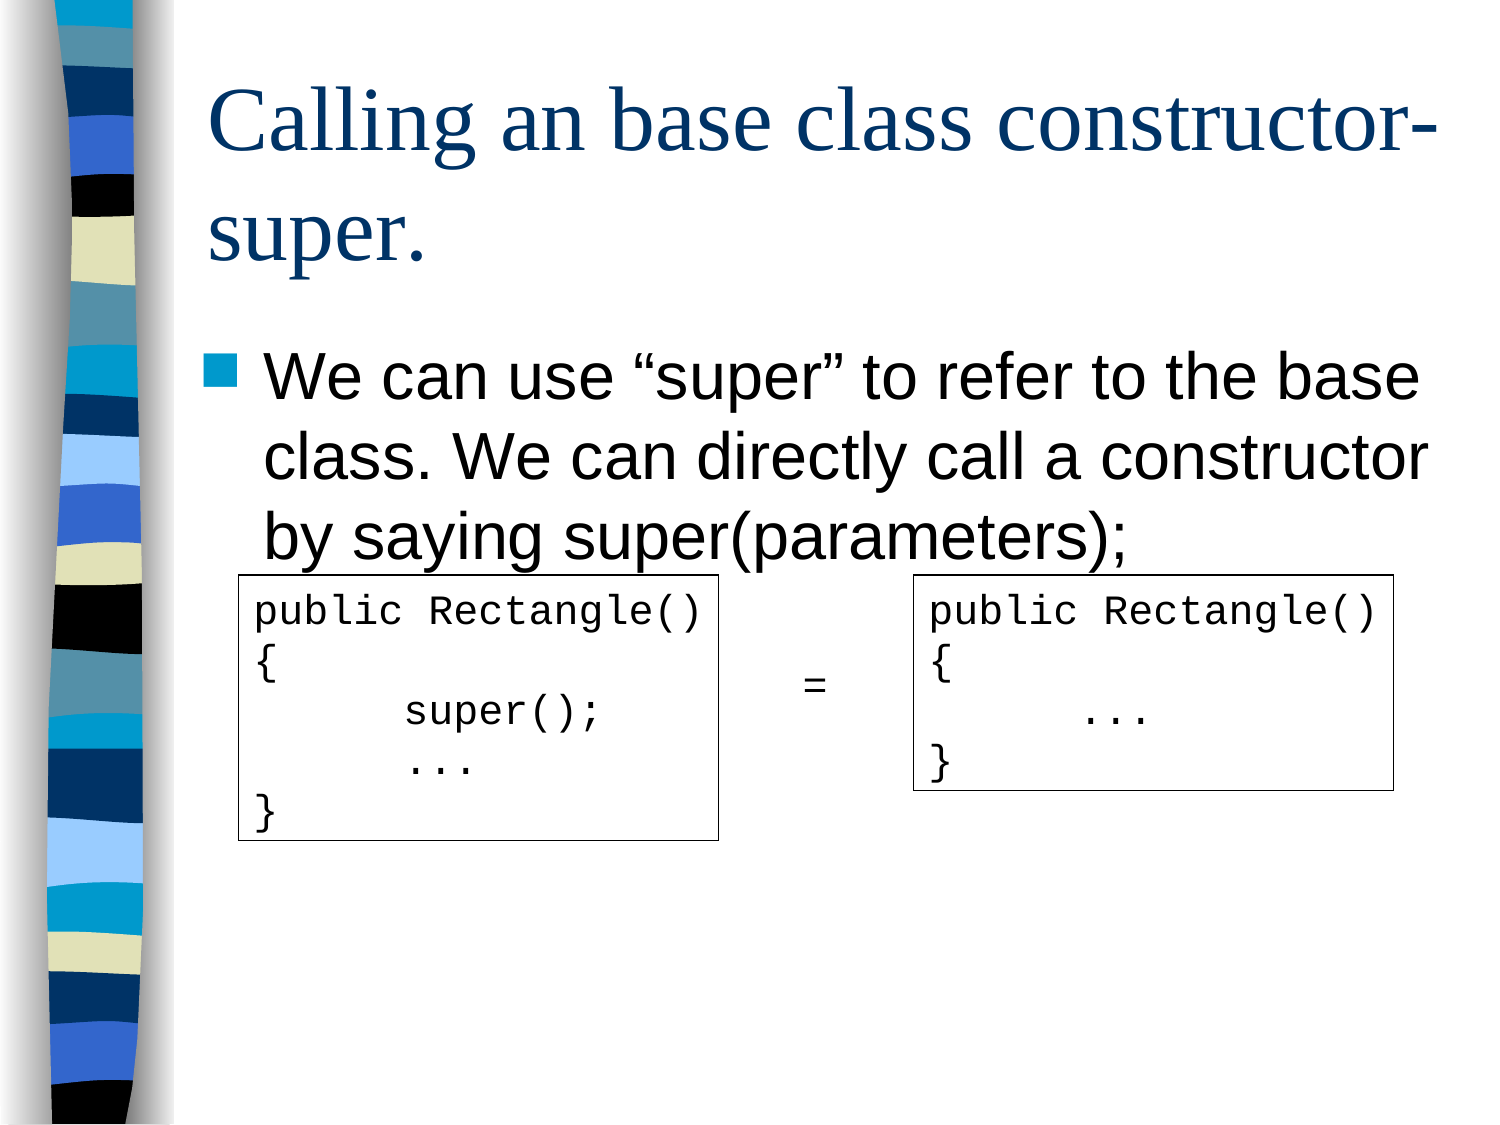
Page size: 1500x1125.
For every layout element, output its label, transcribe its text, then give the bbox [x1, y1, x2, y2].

text_box = [787, 650, 843, 716]
title Calling an base class constructor- super. [192, 74, 1468, 263]
list We can use “super” to refer to the base class. We can directly call a constructor by saying super(parameters); [192, 324, 1468, 1000]
text_box public Rectangle() { ... } [913, 574, 1394, 791]
text_box public Rectangle() { super(); ... } [238, 575, 719, 841]
